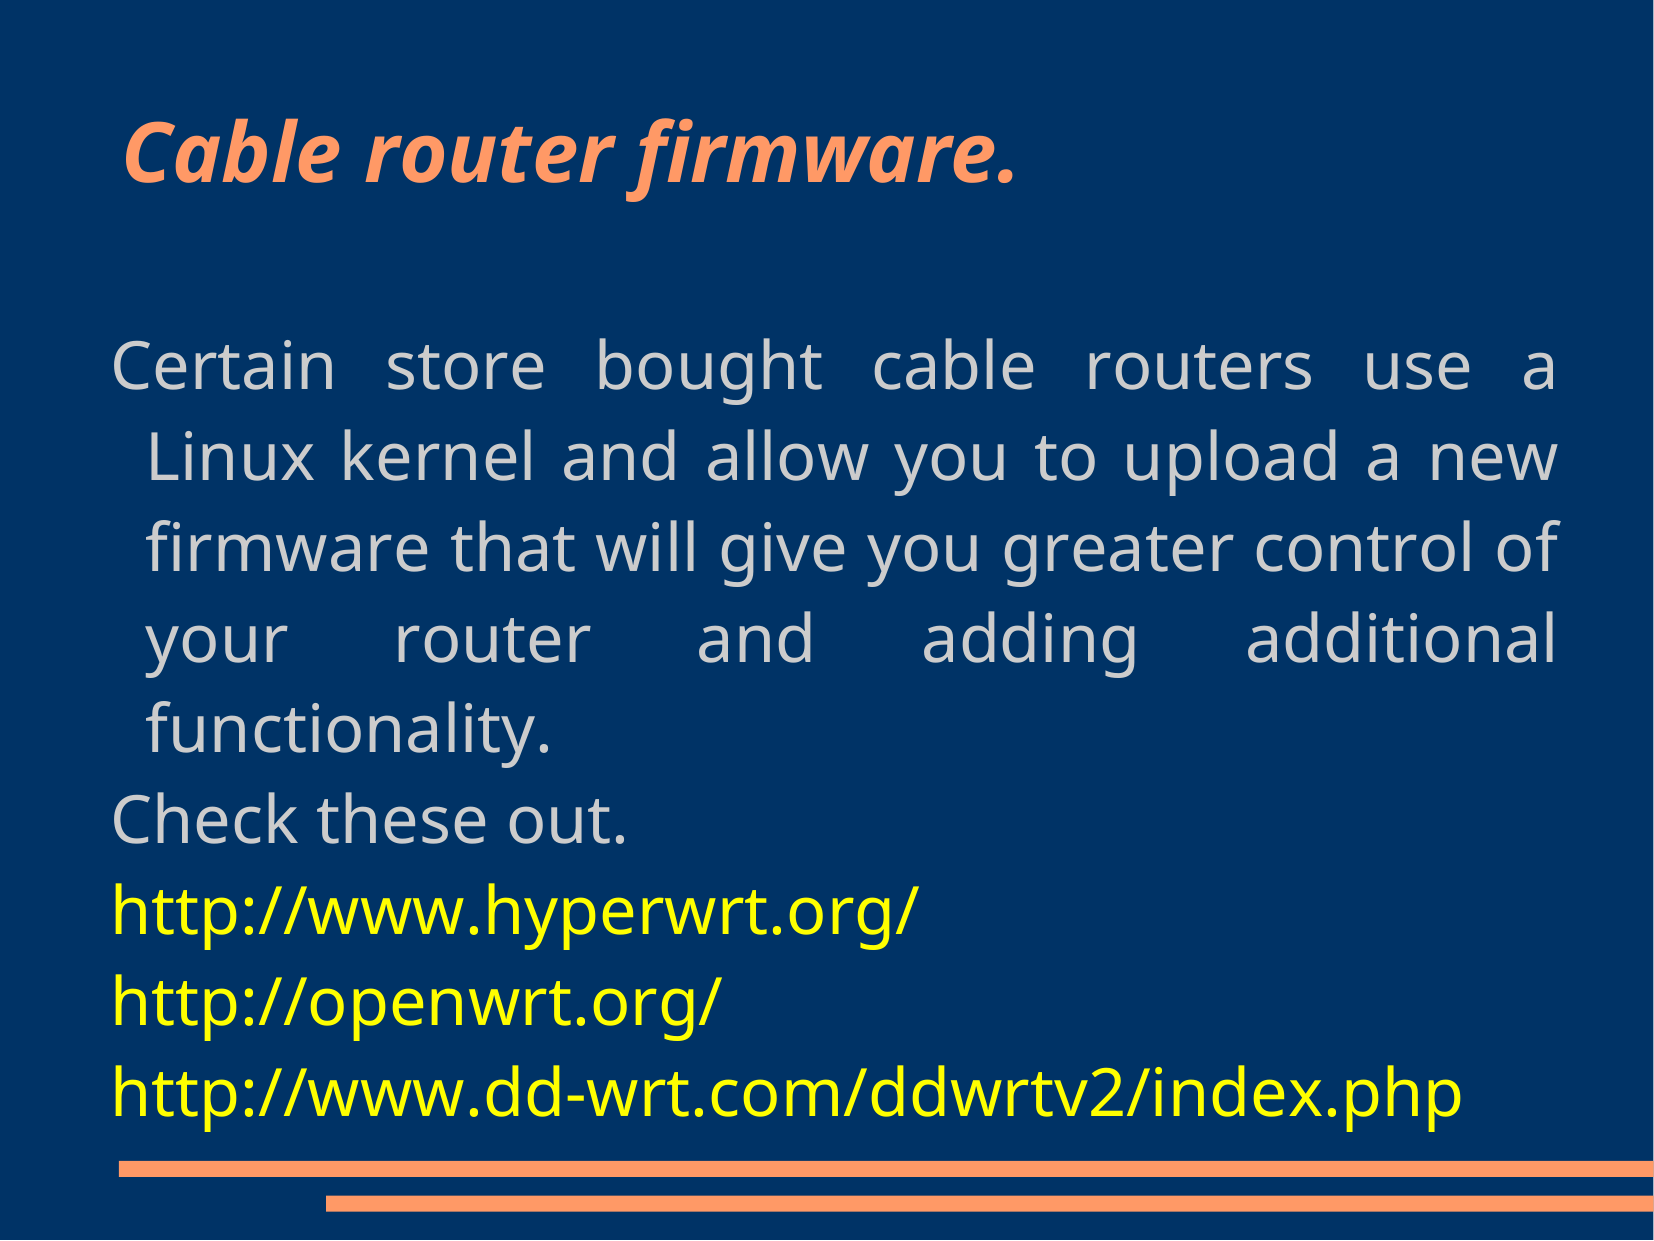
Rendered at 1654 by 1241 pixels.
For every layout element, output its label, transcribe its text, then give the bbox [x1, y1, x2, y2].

subtitle Certain store bought cable routers use a Linux kernel and allow you to upload a new firmware that will give you greater control of your router and adding additional functionality. Check these out. http://www.hyperwrt.org/ http://openwrt.org/ http://www.dd-wrt.com/ddwrtv2/index.php [75, 322, 1561, 1133]
title Cable router firmware. [121, 46, 1534, 254]
